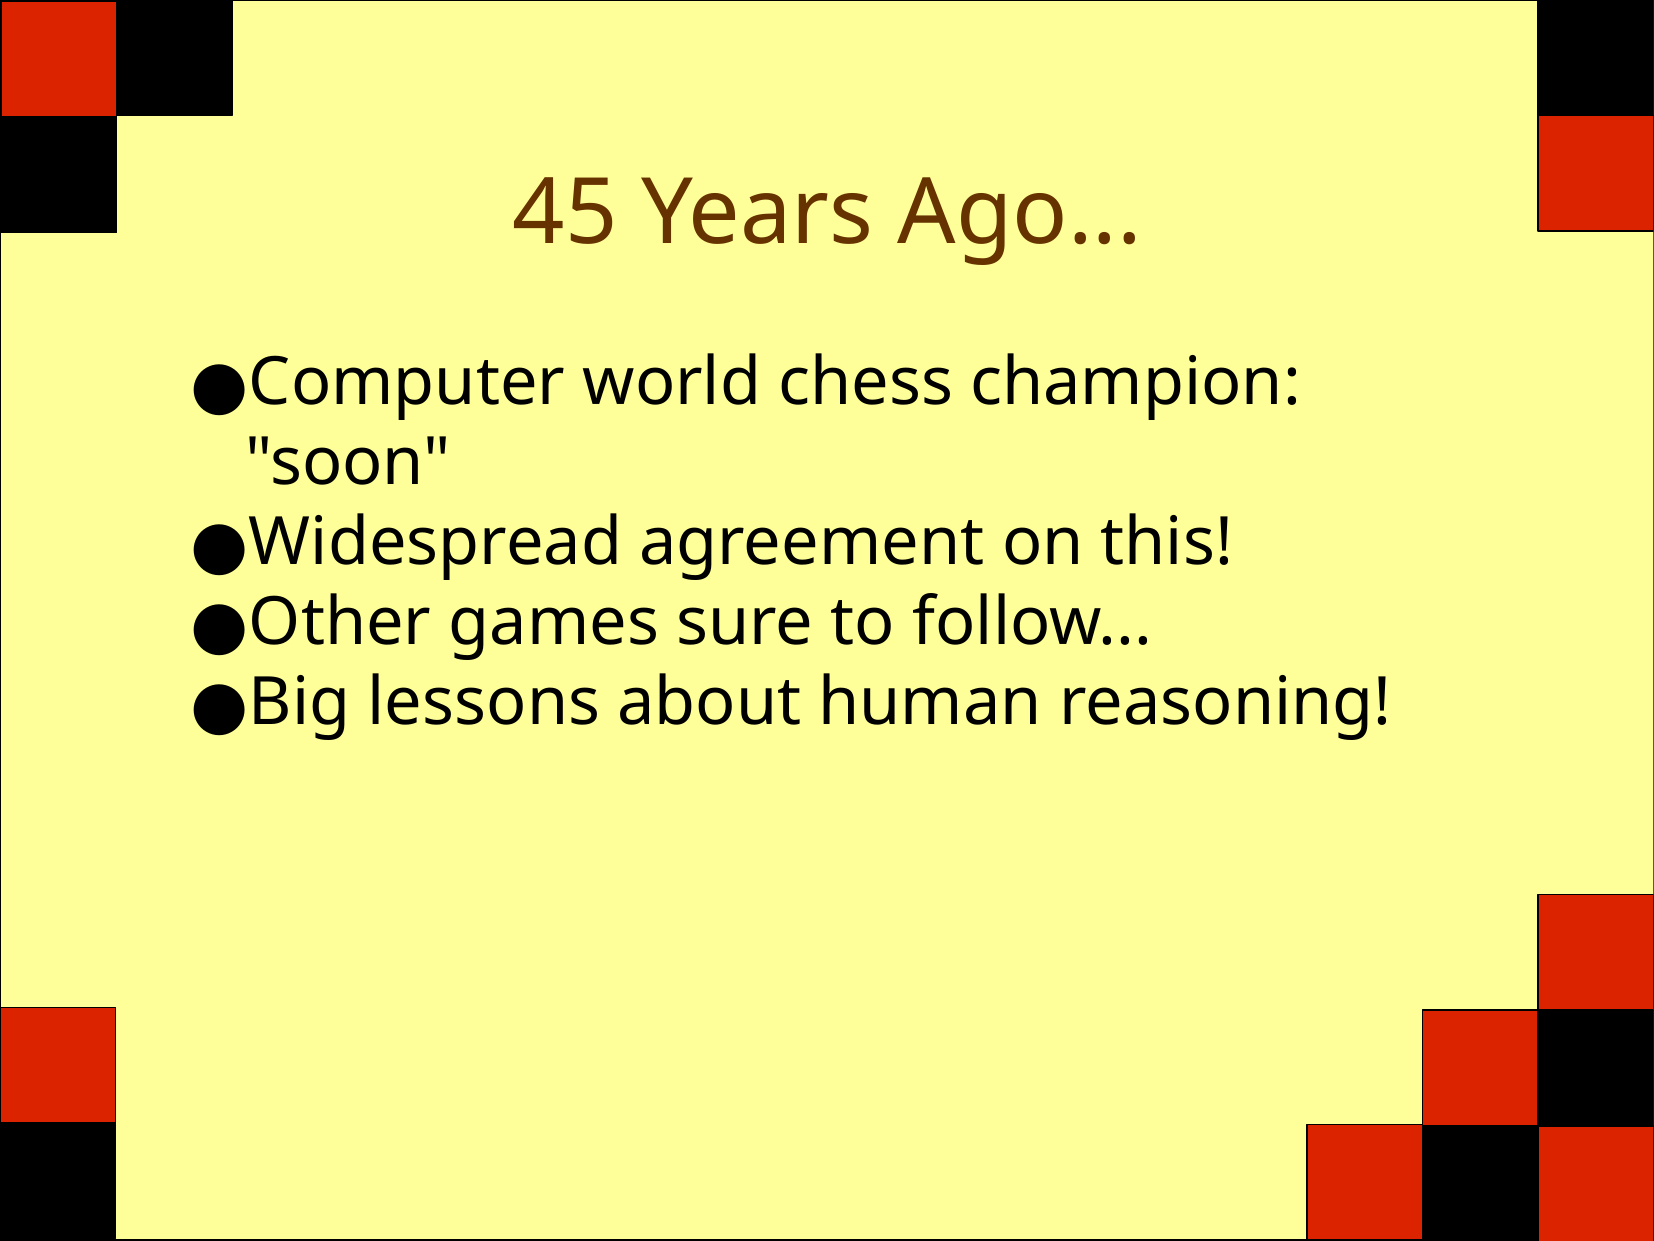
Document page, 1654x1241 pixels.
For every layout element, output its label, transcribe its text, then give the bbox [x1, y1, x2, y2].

text_box 45 Years Ago... [121, 102, 1534, 310]
text_box Computer world chess champion: "soon" Widespread agreement on this! Other games sure to follow... Big lessons about human reasoning! [174, 337, 1480, 1119]
